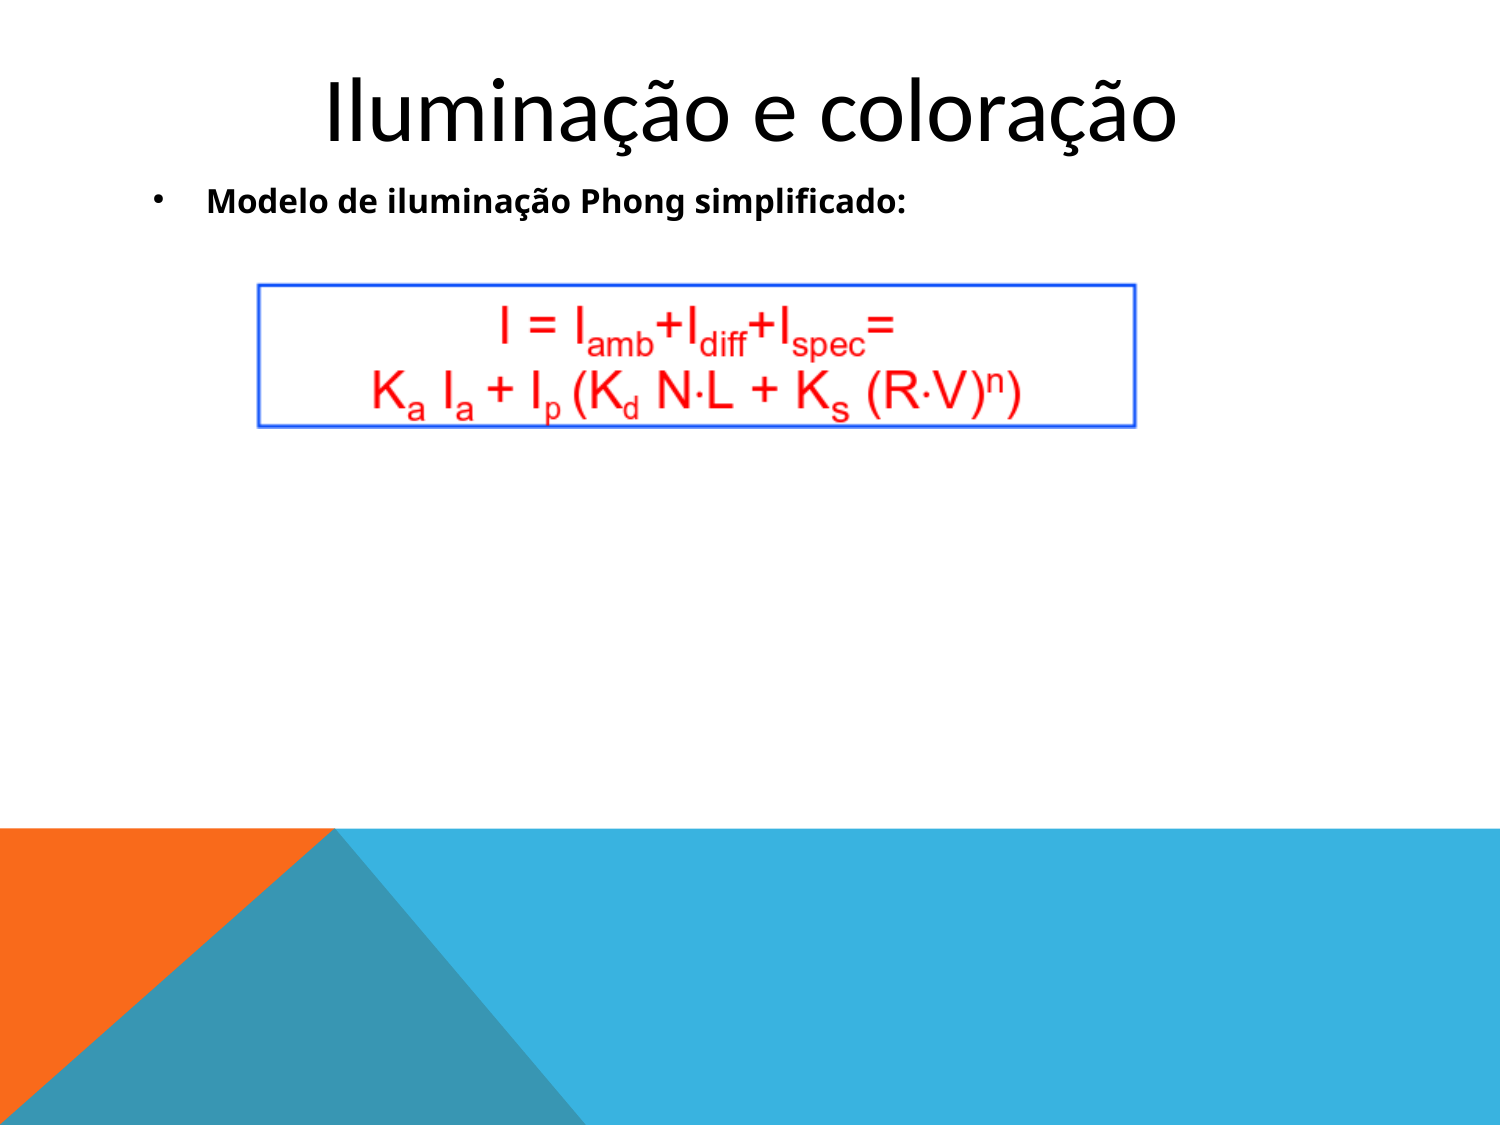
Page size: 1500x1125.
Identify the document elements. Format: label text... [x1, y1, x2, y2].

title Iluminação e coloração [135, 60, 1369, 150]
picture [249, 281, 1172, 429]
list Modelo de iluminação Phong simplificado: [135, 180, 1369, 768]
